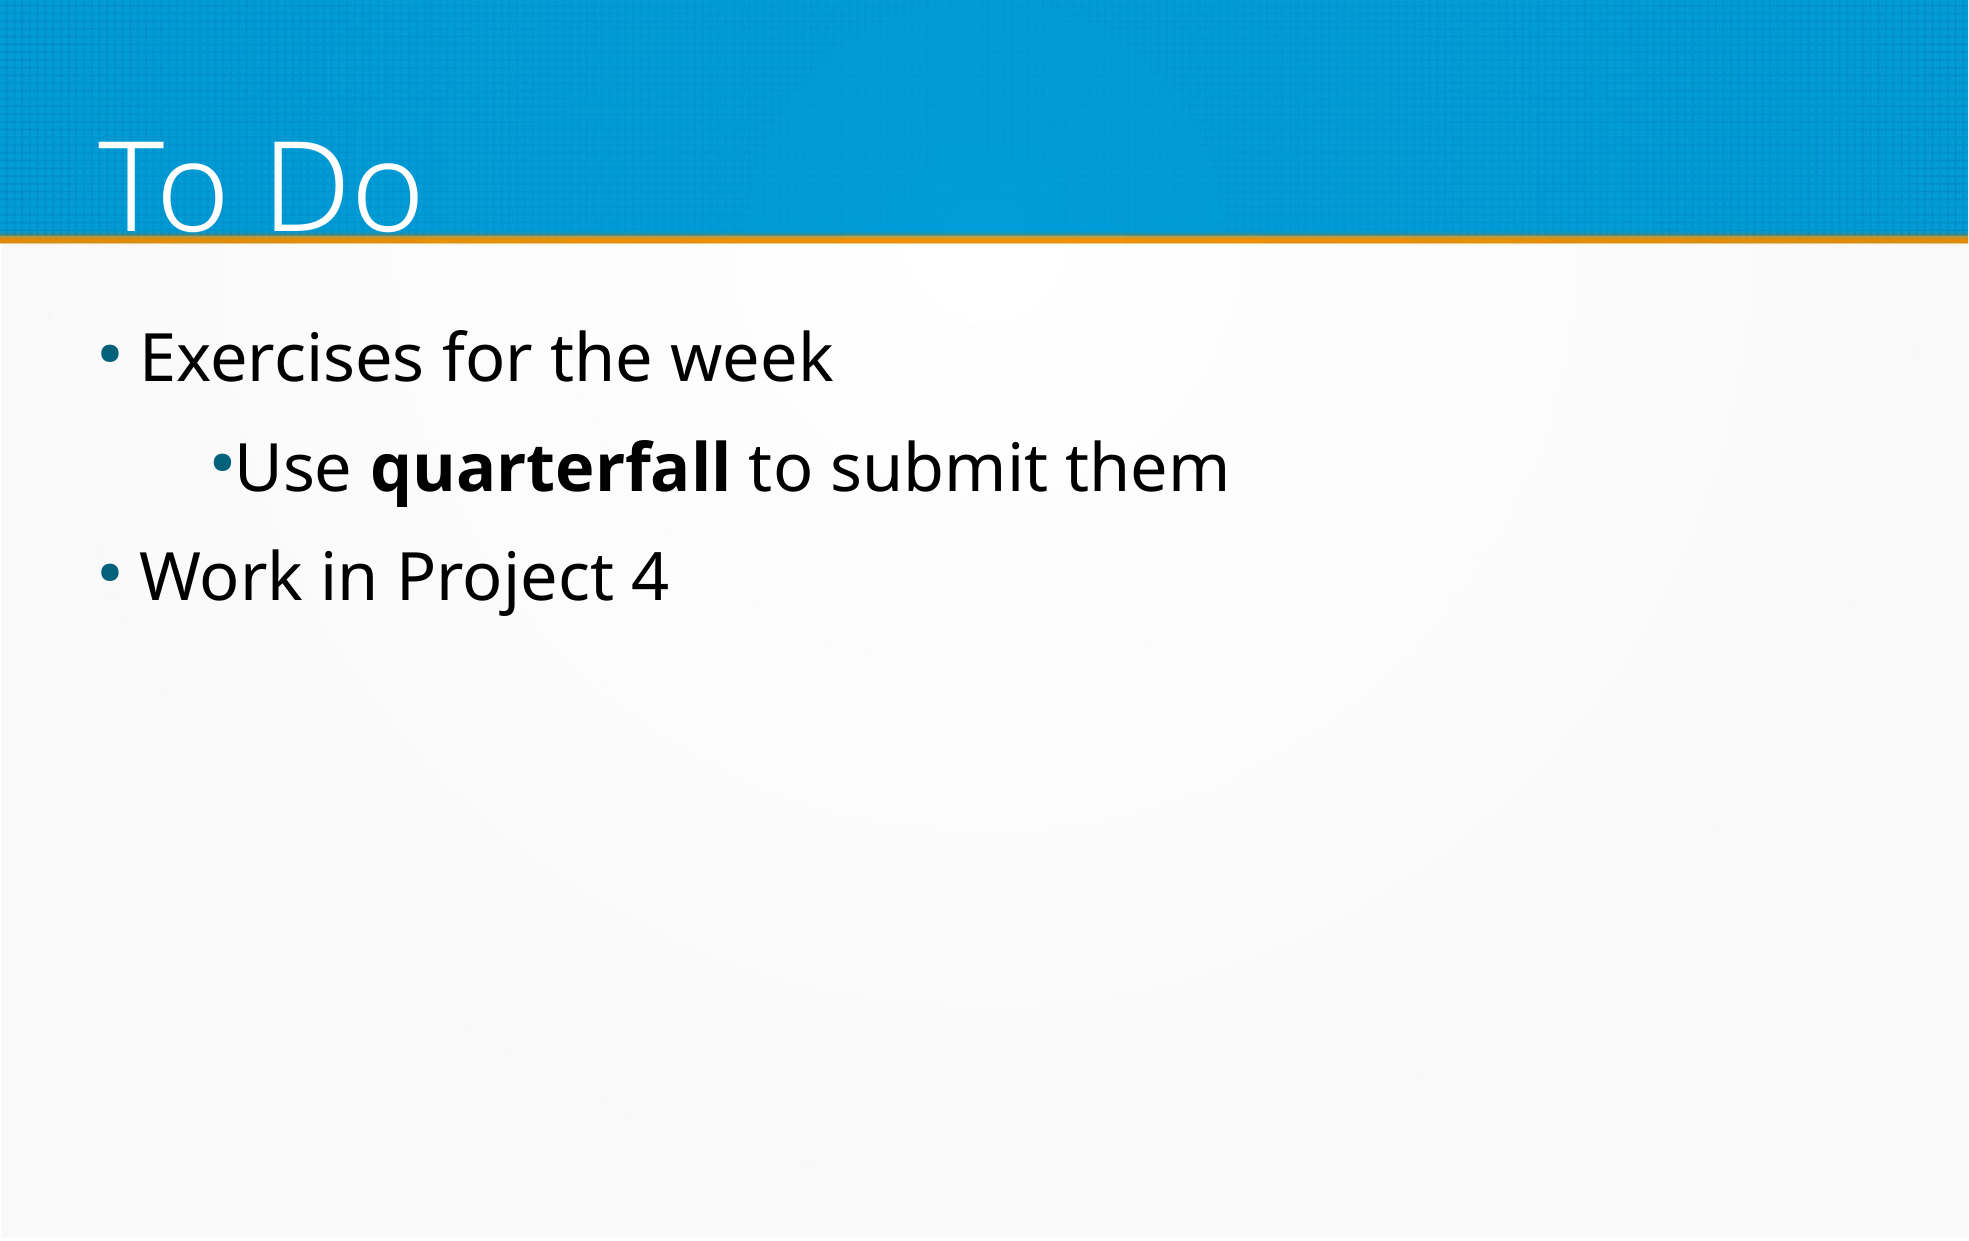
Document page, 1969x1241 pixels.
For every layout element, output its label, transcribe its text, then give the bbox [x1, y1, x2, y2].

list Exercises for the week Use quarterfall to submit them Work in Project 4 [98, 315, 1860, 1156]
title To Do [98, 49, 1870, 257]
picture [0, 233, 1969, 1241]
